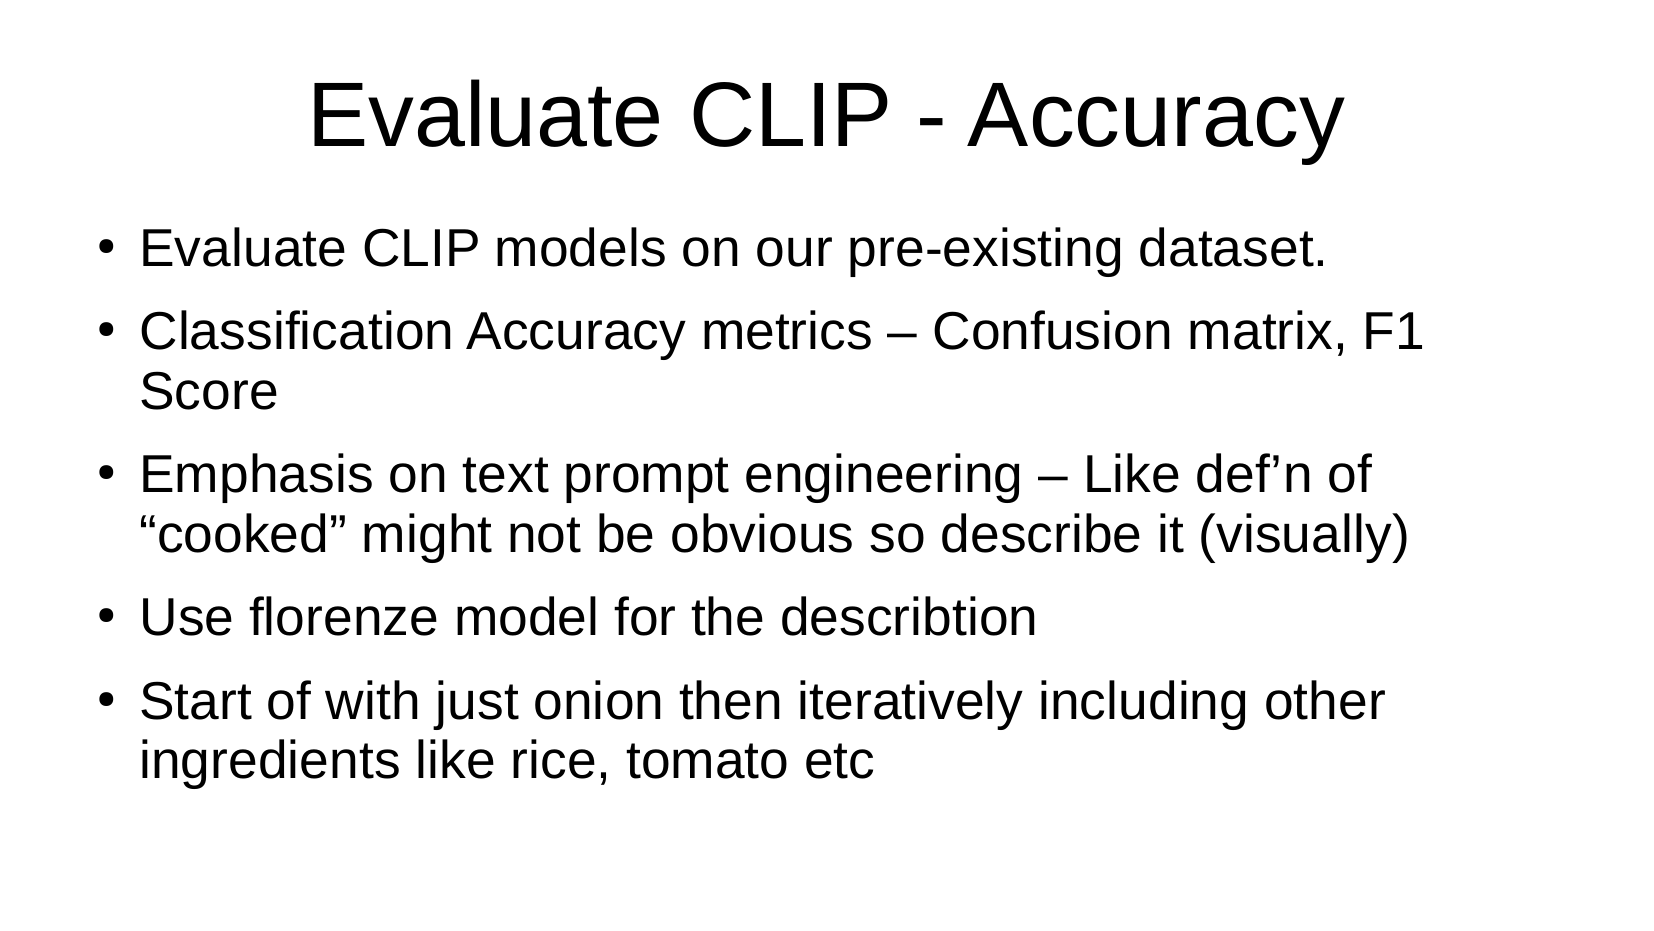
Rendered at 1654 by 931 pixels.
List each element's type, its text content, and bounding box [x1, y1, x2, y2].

list Evaluate CLIP models on our pre-existing dataset. Classification Accuracy metrics – Confusion matrix, F1 Score Emphasis on text prompt engineering – Like def’n of “cooked” might not be obvious so describe it (visually) Use florenze model for the describtion Start of with just onion then iteratively including other ingredients like rice, tomato etc [82, 217, 1571, 798]
title Evaluate CLIP - Accuracy [82, 37, 1571, 193]
